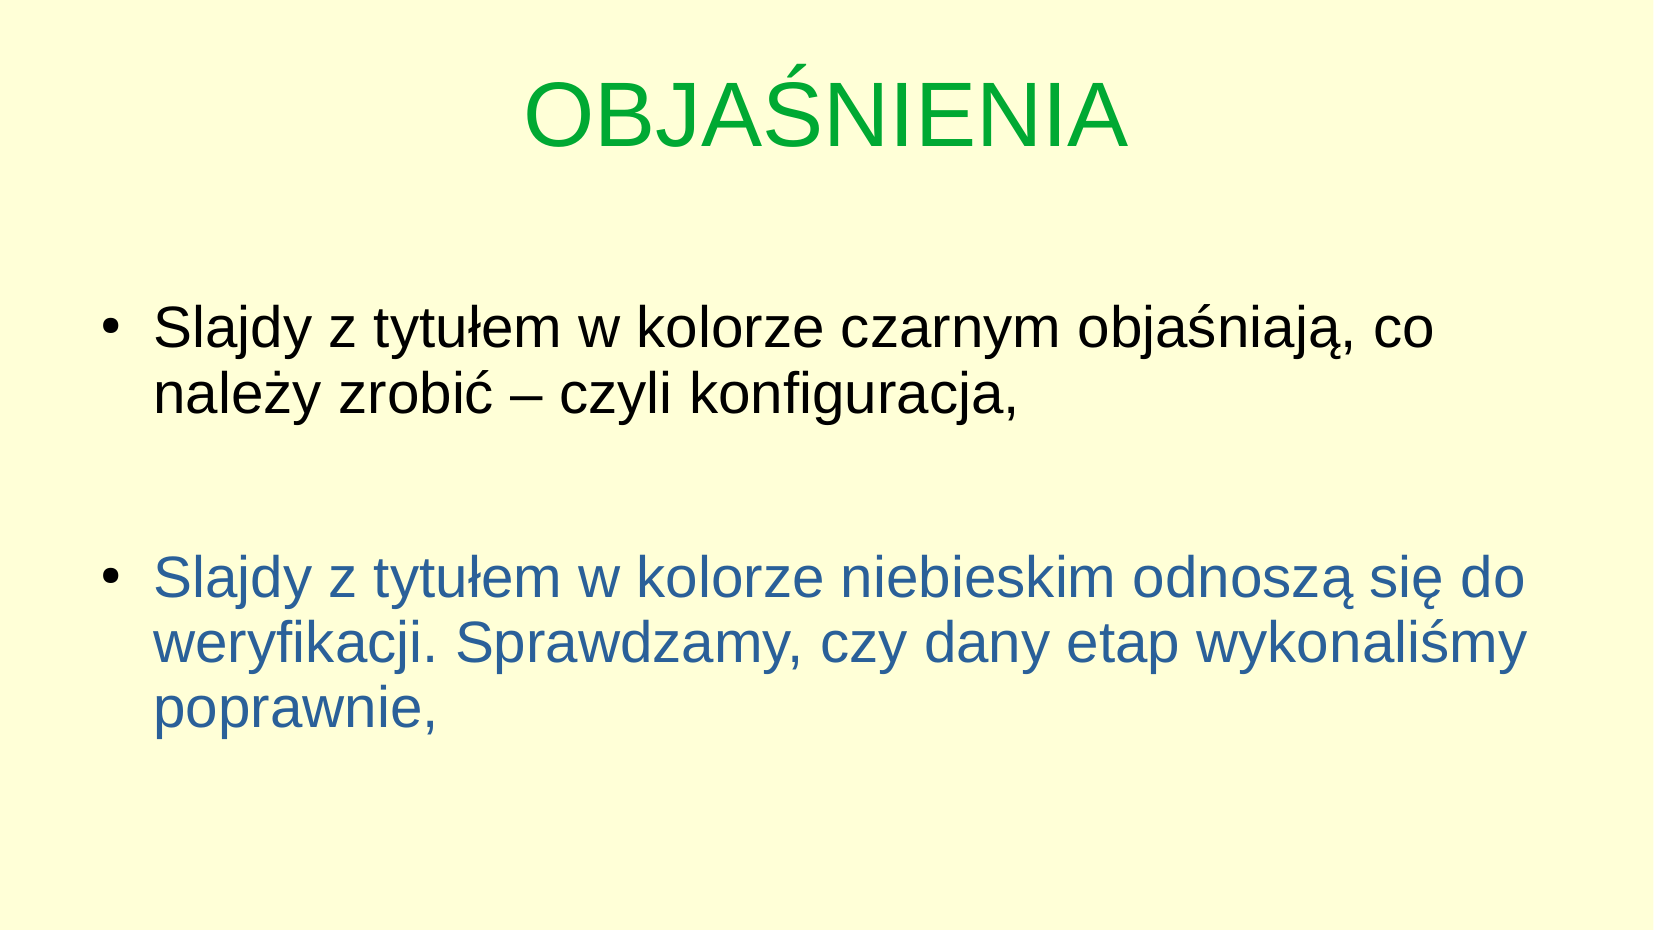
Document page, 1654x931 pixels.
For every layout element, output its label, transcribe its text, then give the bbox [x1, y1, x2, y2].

title OBJAŚNIENIA [82, 37, 1571, 193]
list Slajdy z tytułem w kolorze czarnym objaśniają, co należy zrobić – czyli konfiguracja, Slajdy z tytułem w kolorze niebieskim odnoszą się do weryfikacji. Sprawdzamy, czy dany etap wykonaliśmy poprawnie, [82, 295, 1571, 835]
